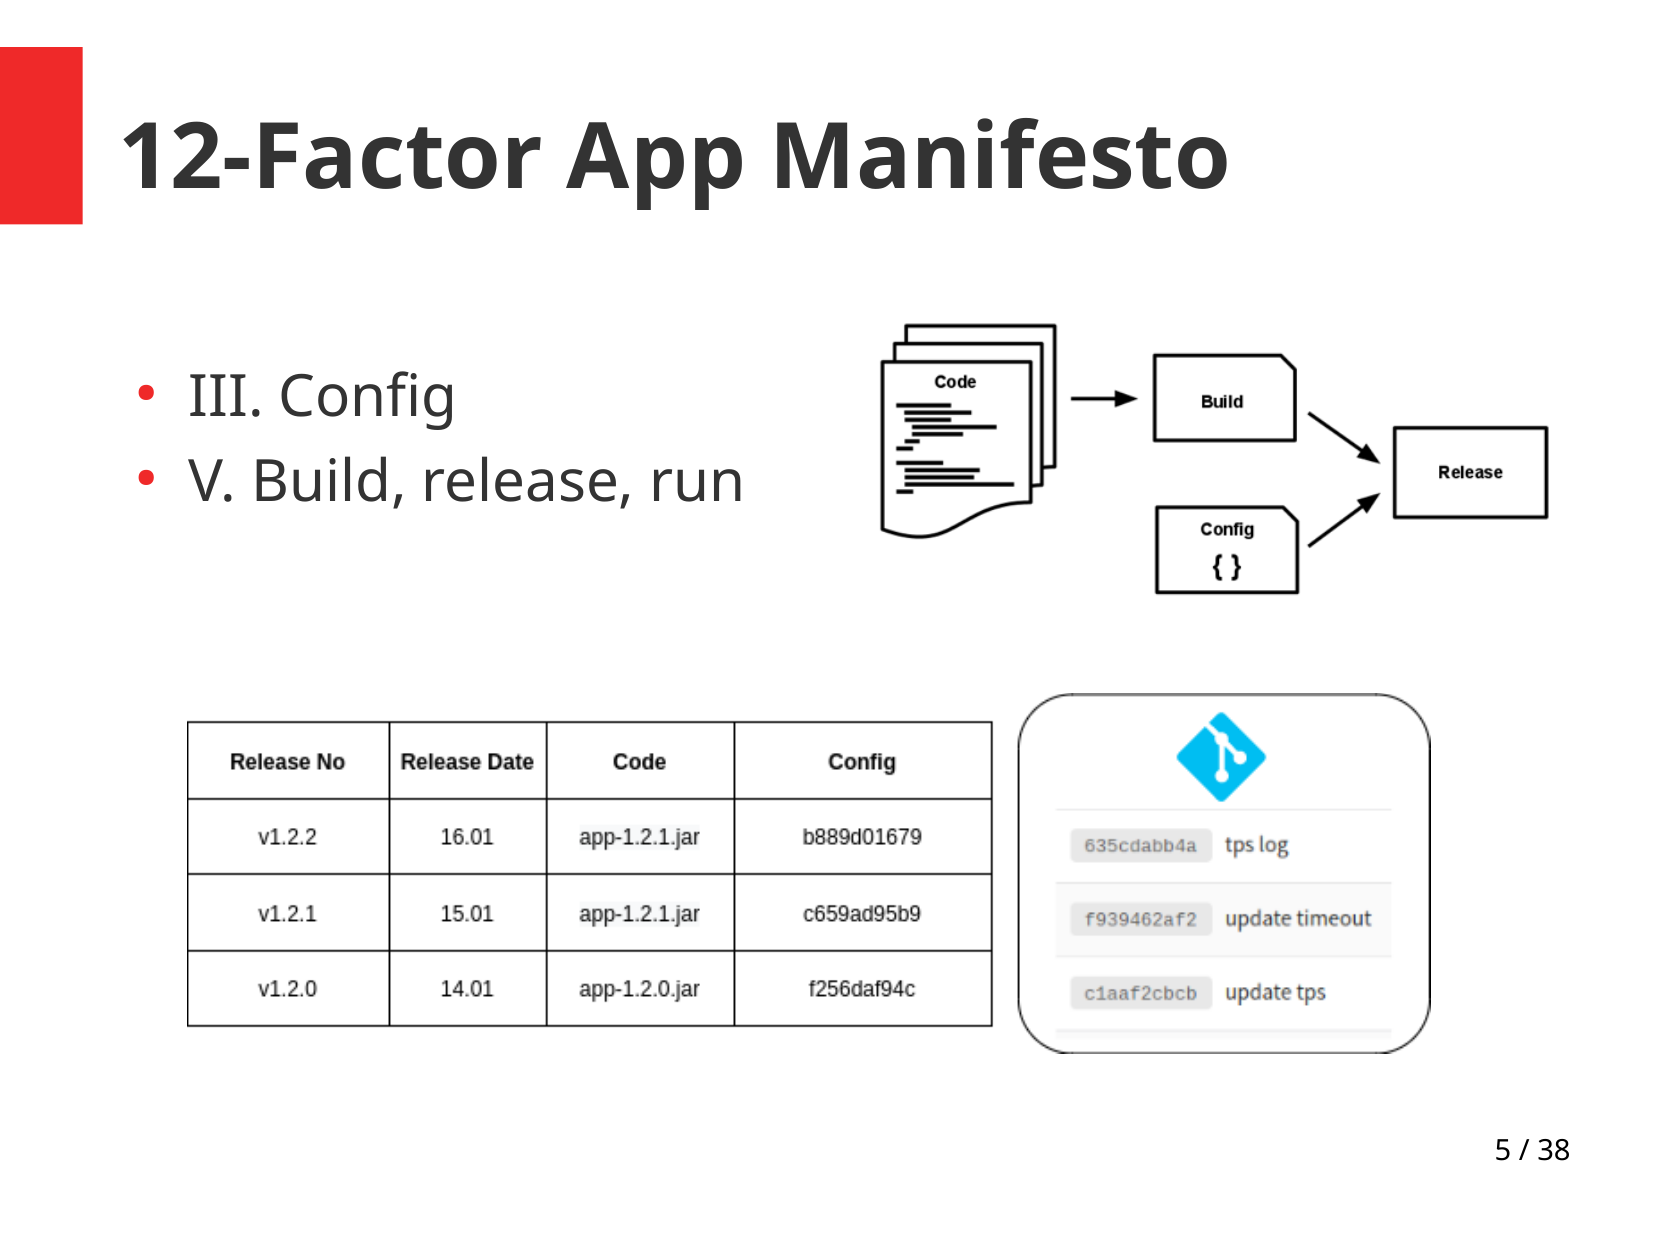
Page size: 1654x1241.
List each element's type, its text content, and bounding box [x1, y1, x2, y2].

title 12-Factor App Manifesto [118, 49, 1571, 257]
picture [187, 693, 1431, 1054]
picture [840, 309, 1562, 616]
list III. Config V. Build, release, run [118, 354, 1536, 1074]
